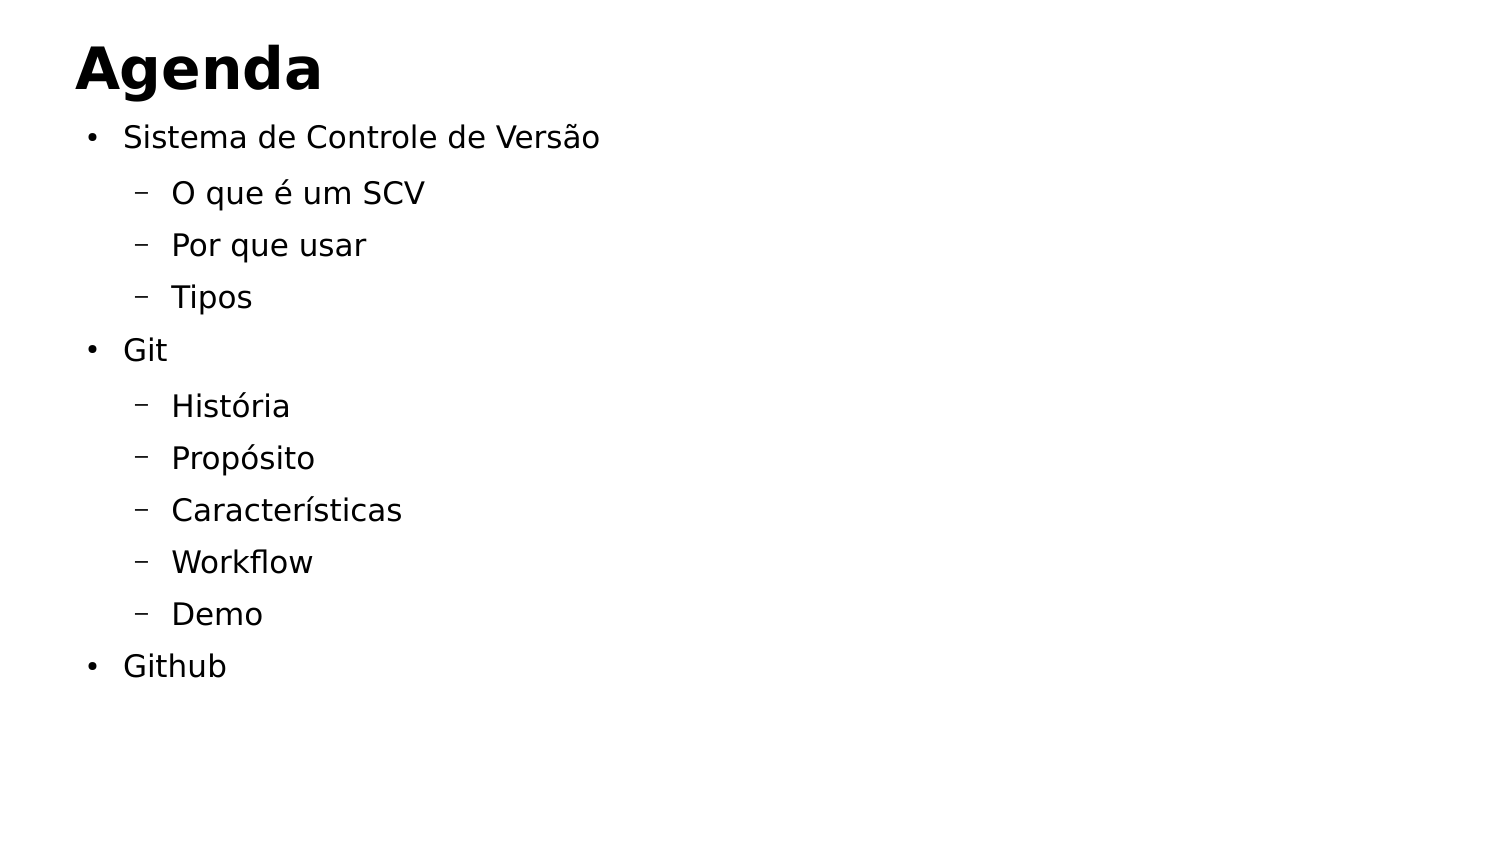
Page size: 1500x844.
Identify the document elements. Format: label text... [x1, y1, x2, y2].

list Sistema de Controle de Versão O que é um SCV Por que usar Tipos Git História Propósito Características Workflow Demo Github [75, 120, 1425, 687]
title Agenda [75, 33, 1425, 106]
